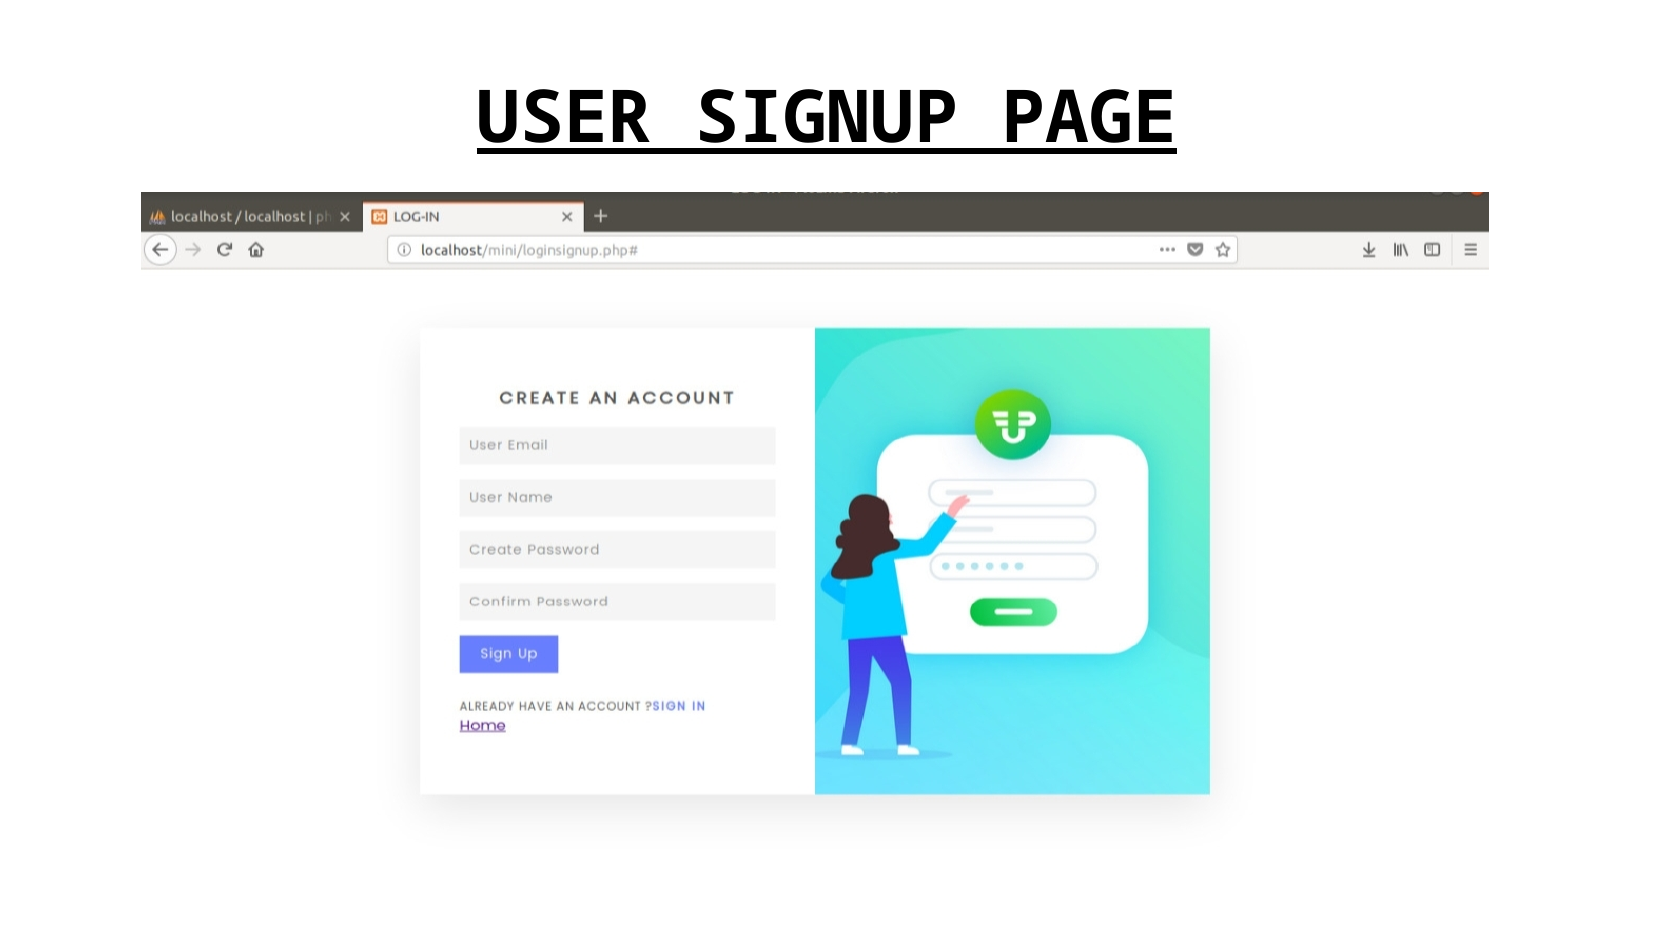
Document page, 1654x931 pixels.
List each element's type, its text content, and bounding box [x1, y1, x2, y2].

title USER SIGNUP PAGE [82, 37, 1571, 193]
picture [141, 192, 1489, 851]
